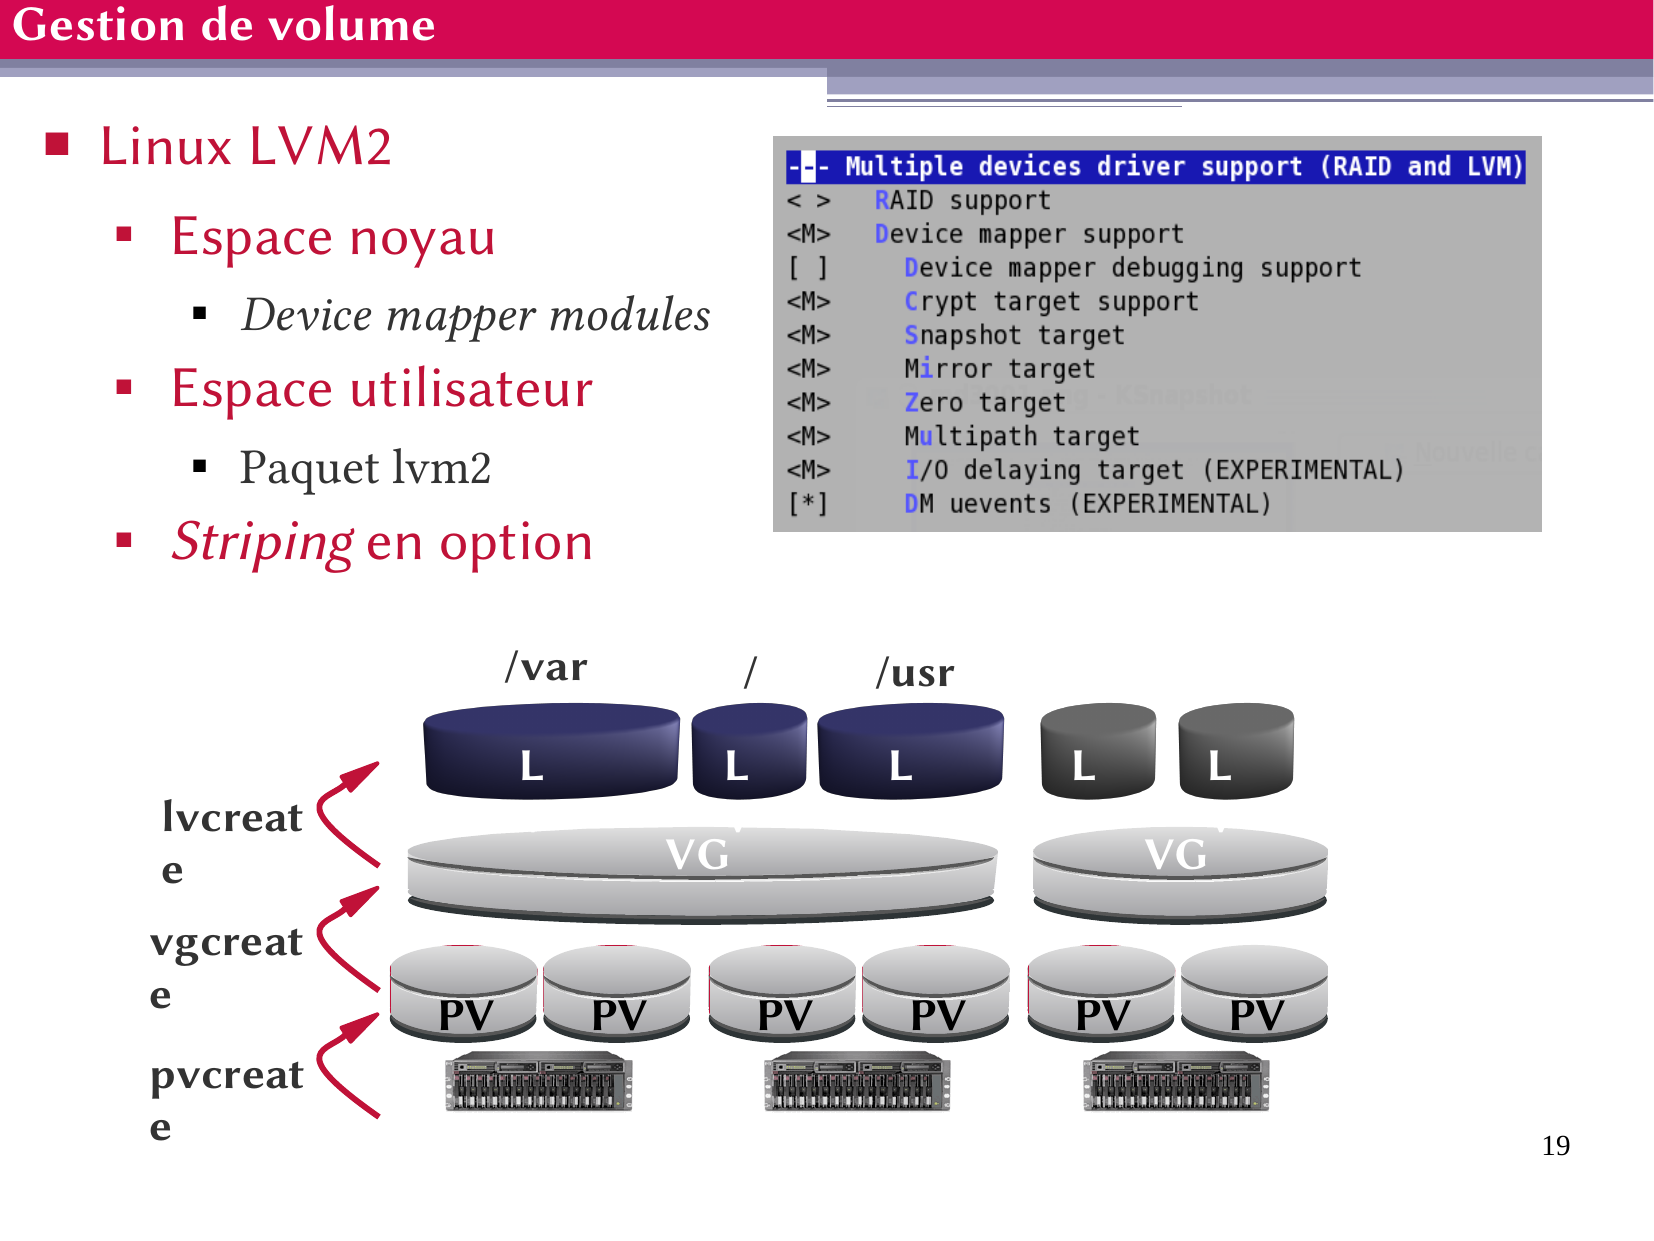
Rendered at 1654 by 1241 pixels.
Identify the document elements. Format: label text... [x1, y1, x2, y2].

text_box LV [1056, 732, 1143, 800]
text_box PV [741, 982, 830, 1050]
text_box PV [422, 982, 512, 1050]
text_box lvcreate [146, 783, 338, 851]
text_box PV [575, 982, 665, 1050]
text_box VG [1129, 821, 1229, 889]
text_box PV [1213, 982, 1303, 1050]
list Gestion de volume [11, 0, 1270, 54]
text_box LV [504, 732, 591, 800]
text_box LV [1191, 732, 1279, 800]
list Linux LVM2 Espace noyau Device mapper modules Espace utilisateur Paquet lvm2 Striping en option [27, 112, 1595, 1182]
text_box LV [708, 732, 795, 800]
text_box VG [651, 821, 751, 889]
text_box vgcreate [134, 907, 340, 975]
text_box [708, 944, 857, 1039]
text_box /usr [860, 637, 987, 705]
text_box / [728, 637, 836, 705]
text_box pvcreate [134, 1039, 340, 1107]
text_box [0, 0, 1654, 136]
text_box /var [490, 631, 609, 699]
text_box [862, 944, 1010, 1039]
text_box [389, 944, 538, 1039]
picture [773, 136, 1542, 532]
text_box LV [873, 732, 960, 800]
text_box [543, 944, 691, 1039]
text_box PV [1060, 982, 1149, 1050]
text_box PV [894, 982, 984, 1050]
text_box [1027, 944, 1176, 1039]
